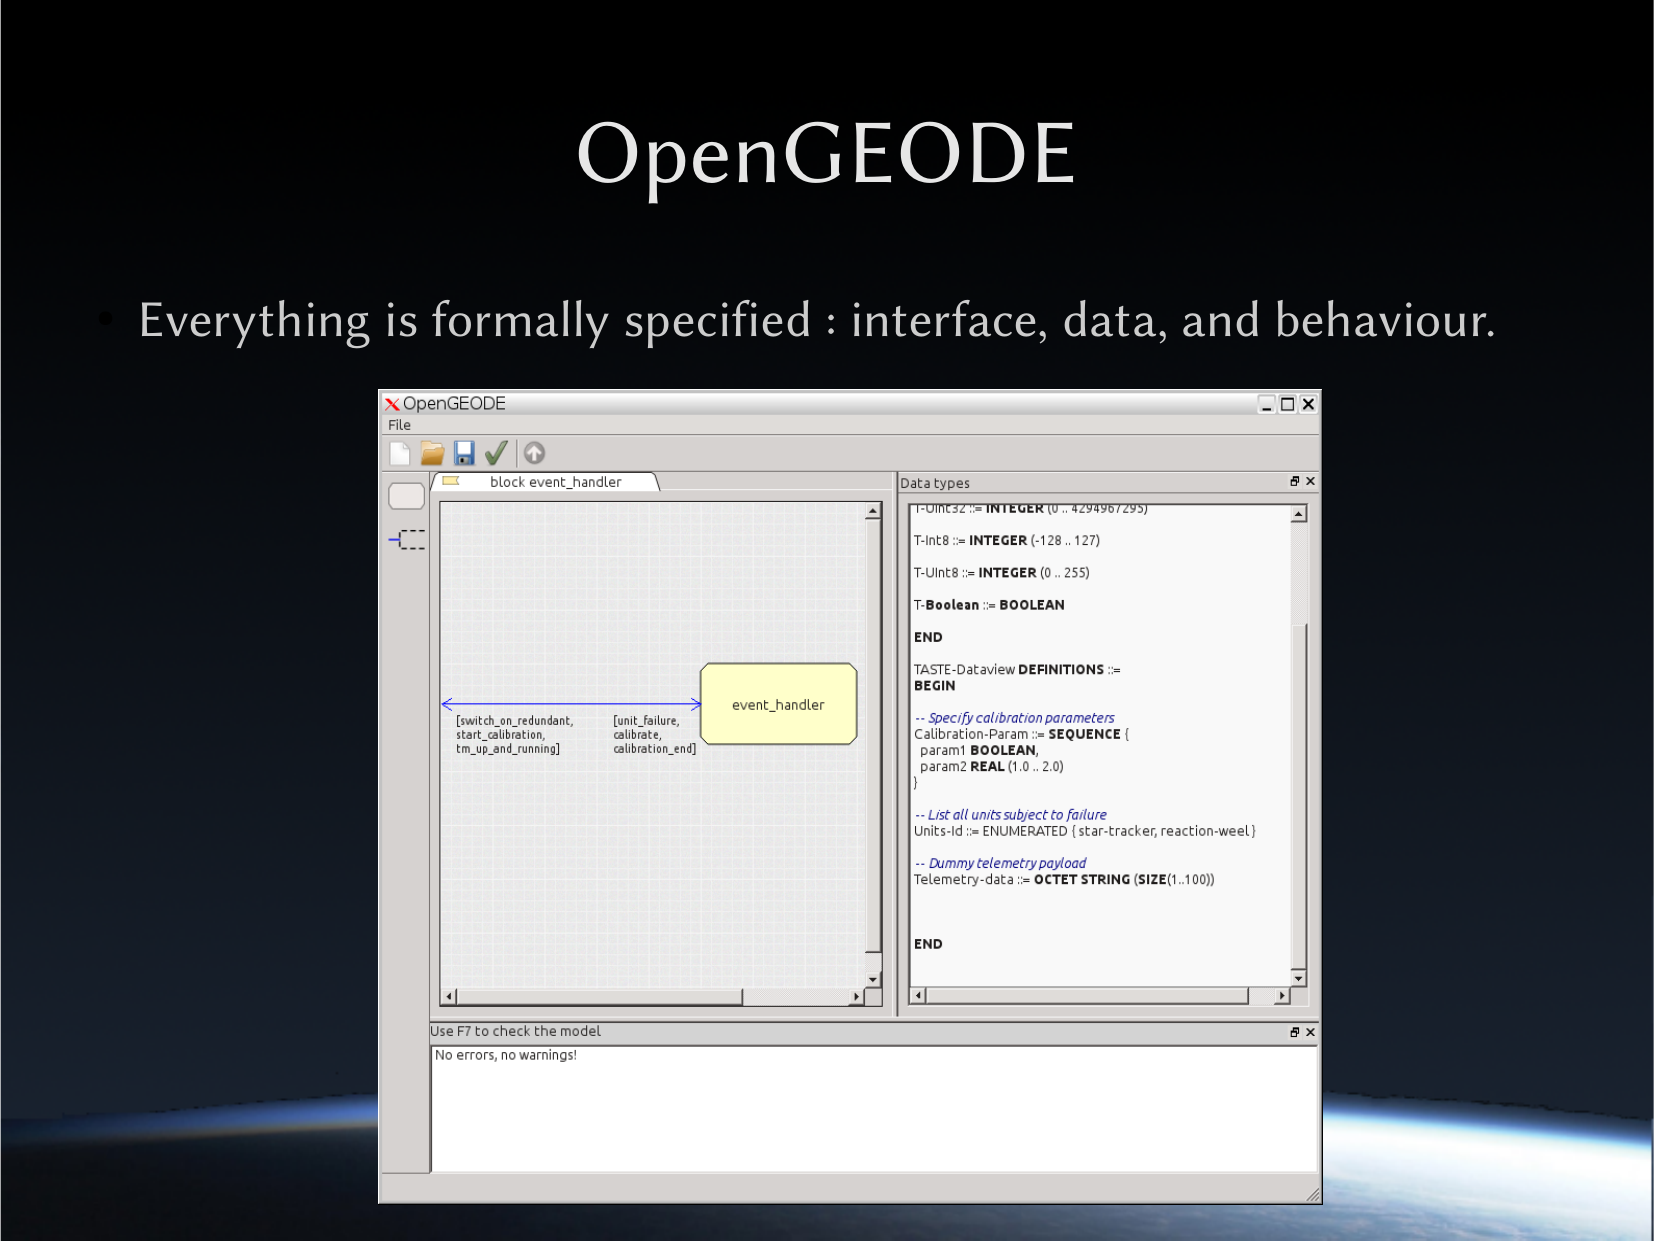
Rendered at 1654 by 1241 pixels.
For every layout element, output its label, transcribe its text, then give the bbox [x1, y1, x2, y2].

title OpenGEODE [82, 49, 1571, 257]
picture [0, 0, 1654, 1241]
list Everything is formally specified : interface, data, and behaviour. [82, 290, 1538, 355]
